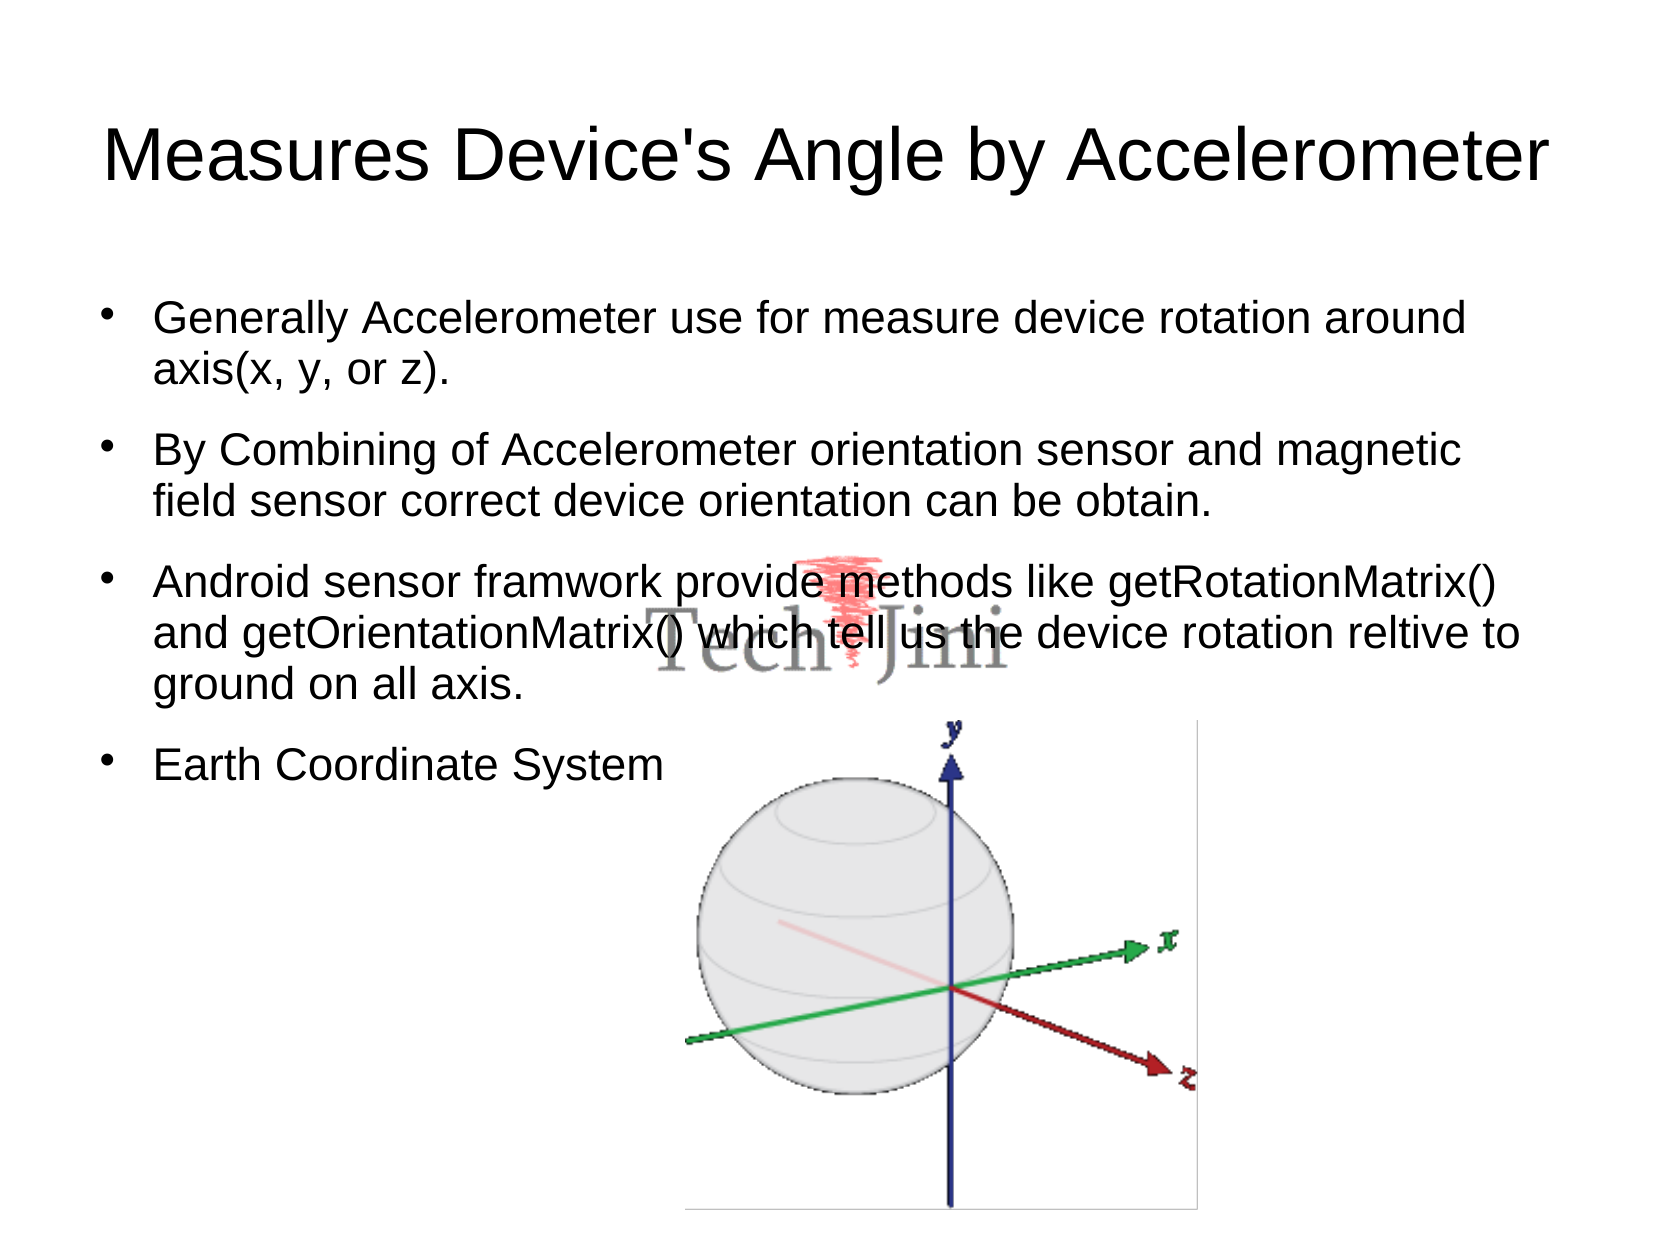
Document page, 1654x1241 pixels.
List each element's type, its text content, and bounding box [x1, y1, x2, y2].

list Generally Accelerometer use for measure device rotation around axis(x, y, or z). By Combining of Accelerometer orientation sensor and magnetic field sensor correct device orientation can be obtain. Android sensor framwork provide methods like getRotationMatrix() and getOrientationMatrix() which tell us the device rotation reltive to ground on all axis. Earth Coordinate System [82, 290, 1538, 1205]
title Measures Device's Angle by Accelerometer [82, 49, 1571, 257]
picture [685, 720, 1200, 1212]
